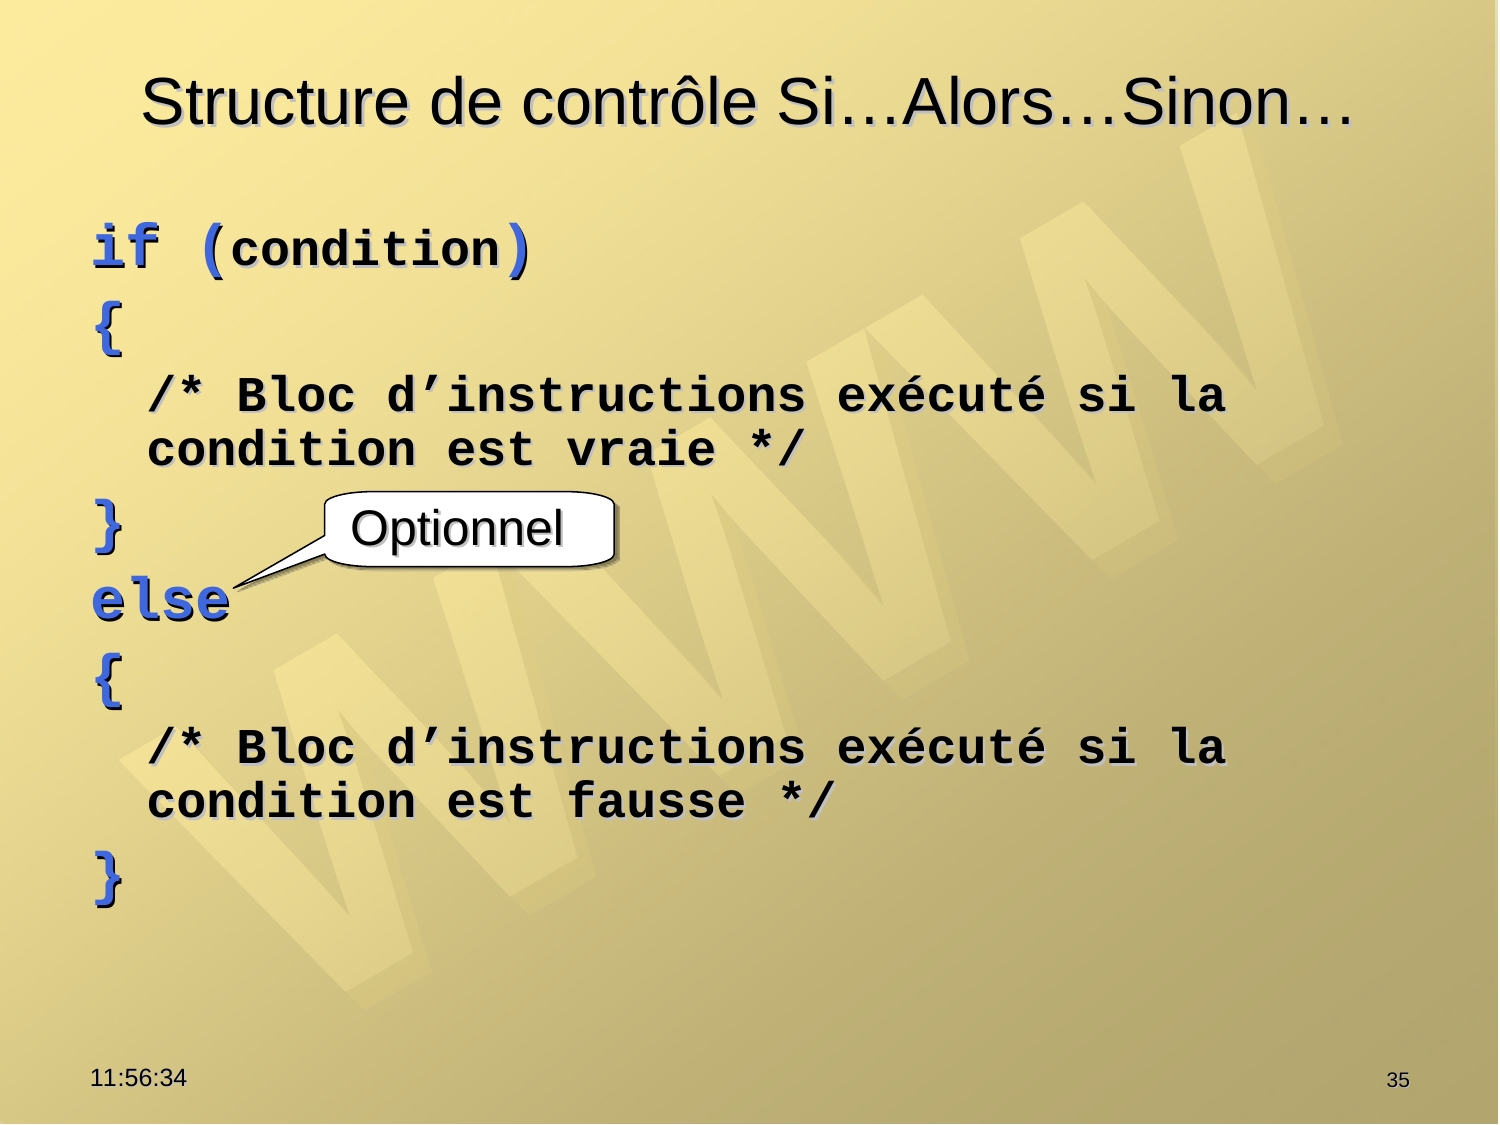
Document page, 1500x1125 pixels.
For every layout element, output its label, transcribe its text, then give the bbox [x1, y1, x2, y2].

text_box <numéro> [1074, 1058, 1426, 1100]
text_box Optionnel [233, 491, 615, 589]
title Structure de contrôle Si…Alors…Sinon… [75, 45, 1426, 152]
list if (condition) { /* Bloc d’instructions exécuté si la condition est vraie */ } else { /* Bloc d’instructions exécuté si la condition est fausse */ } [75, 208, 1426, 1007]
text_box 18:45:30 [74, 1058, 426, 1100]
